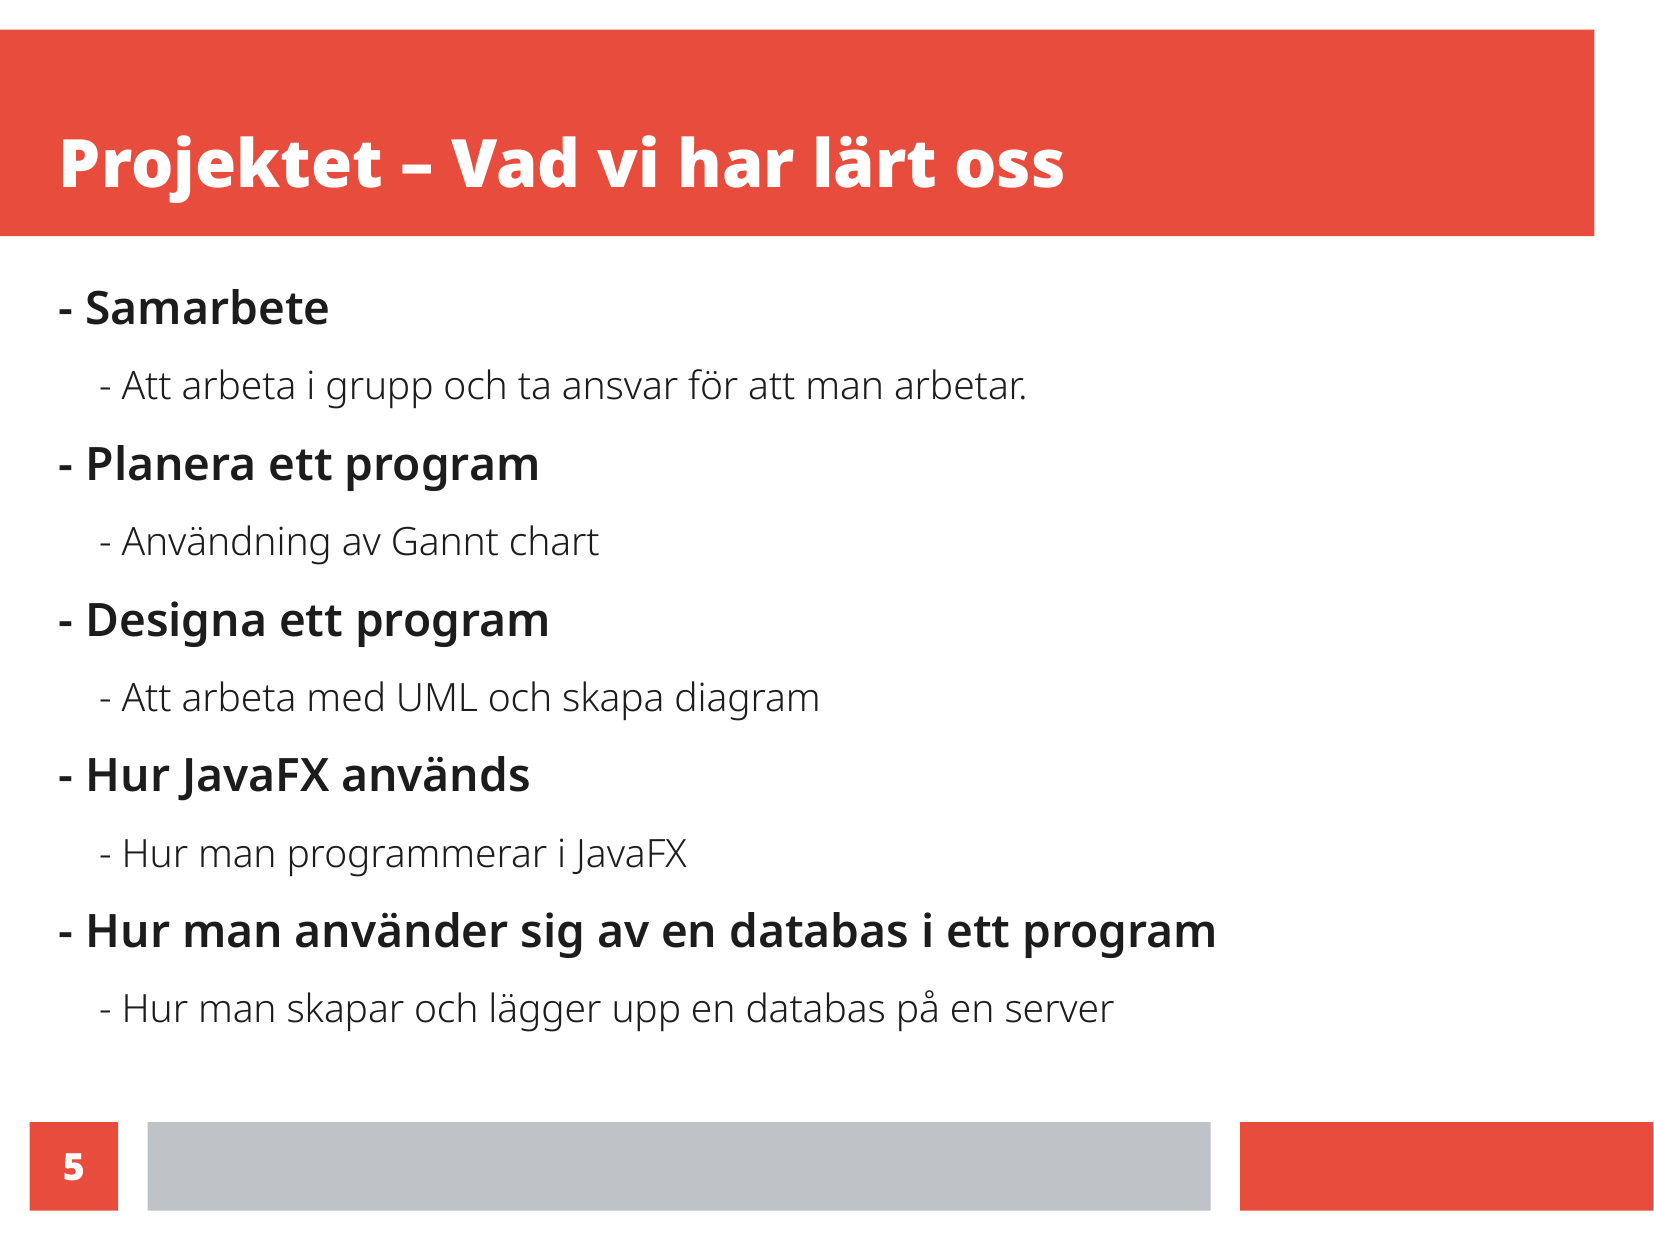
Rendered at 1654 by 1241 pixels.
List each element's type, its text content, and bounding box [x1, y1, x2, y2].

title Projektet – Vad vi har lärt oss [59, 59, 1595, 207]
list - Samarbete - Att arbeta i grupp och ta ansvar för att man arbetar. - Planera ett program - Användning av Gannt chart - Designa ett program - Att arbeta med UML och skapa diagram - Hur JavaFX används - Hur man programmerar i JavaFX - Hur man använder sig av en databas i ett program - Hur man skapar och lägger upp en databas på en server [59, 275, 1565, 1043]
